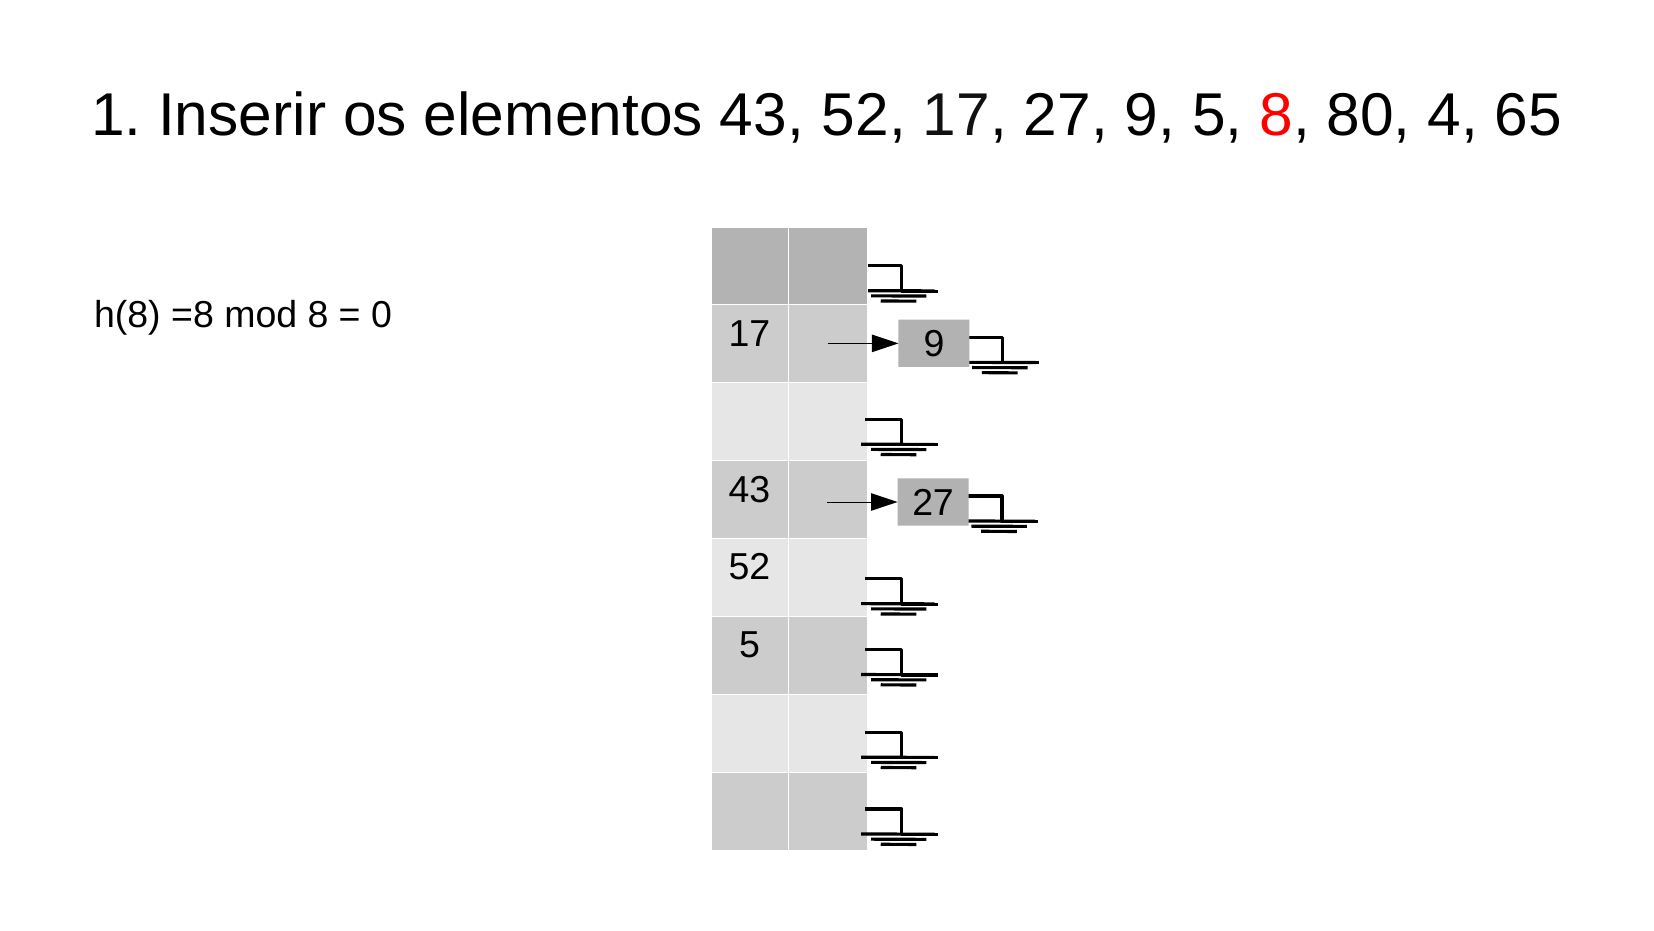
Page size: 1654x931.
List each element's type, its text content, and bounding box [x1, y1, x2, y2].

table_cell [712, 383, 788, 460]
table_cell [789, 695, 867, 772]
text_box 27 [897, 478, 969, 526]
title 1. Inserir os elementos 43, 52, 17, 27, 9, 5, 8, 80, 4, 65 [82, 37, 1571, 193]
text_box 9 [898, 319, 970, 367]
table_cell [712, 695, 788, 772]
table_cell [789, 773, 867, 850]
text_box h(8) =8 mod 8 = 0 [79, 285, 407, 343]
table_cell [789, 305, 867, 382]
table_cell [789, 539, 867, 616]
table_cell 52 [712, 539, 788, 616]
table_cell [789, 383, 867, 460]
table_header [712, 228, 788, 304]
table_cell 5 [712, 617, 788, 694]
table_header [789, 228, 867, 304]
table_cell [712, 773, 788, 850]
table_cell [789, 617, 867, 694]
table_cell 17 [712, 305, 788, 382]
table_cell 43 [712, 461, 788, 538]
table_cell [789, 461, 867, 538]
